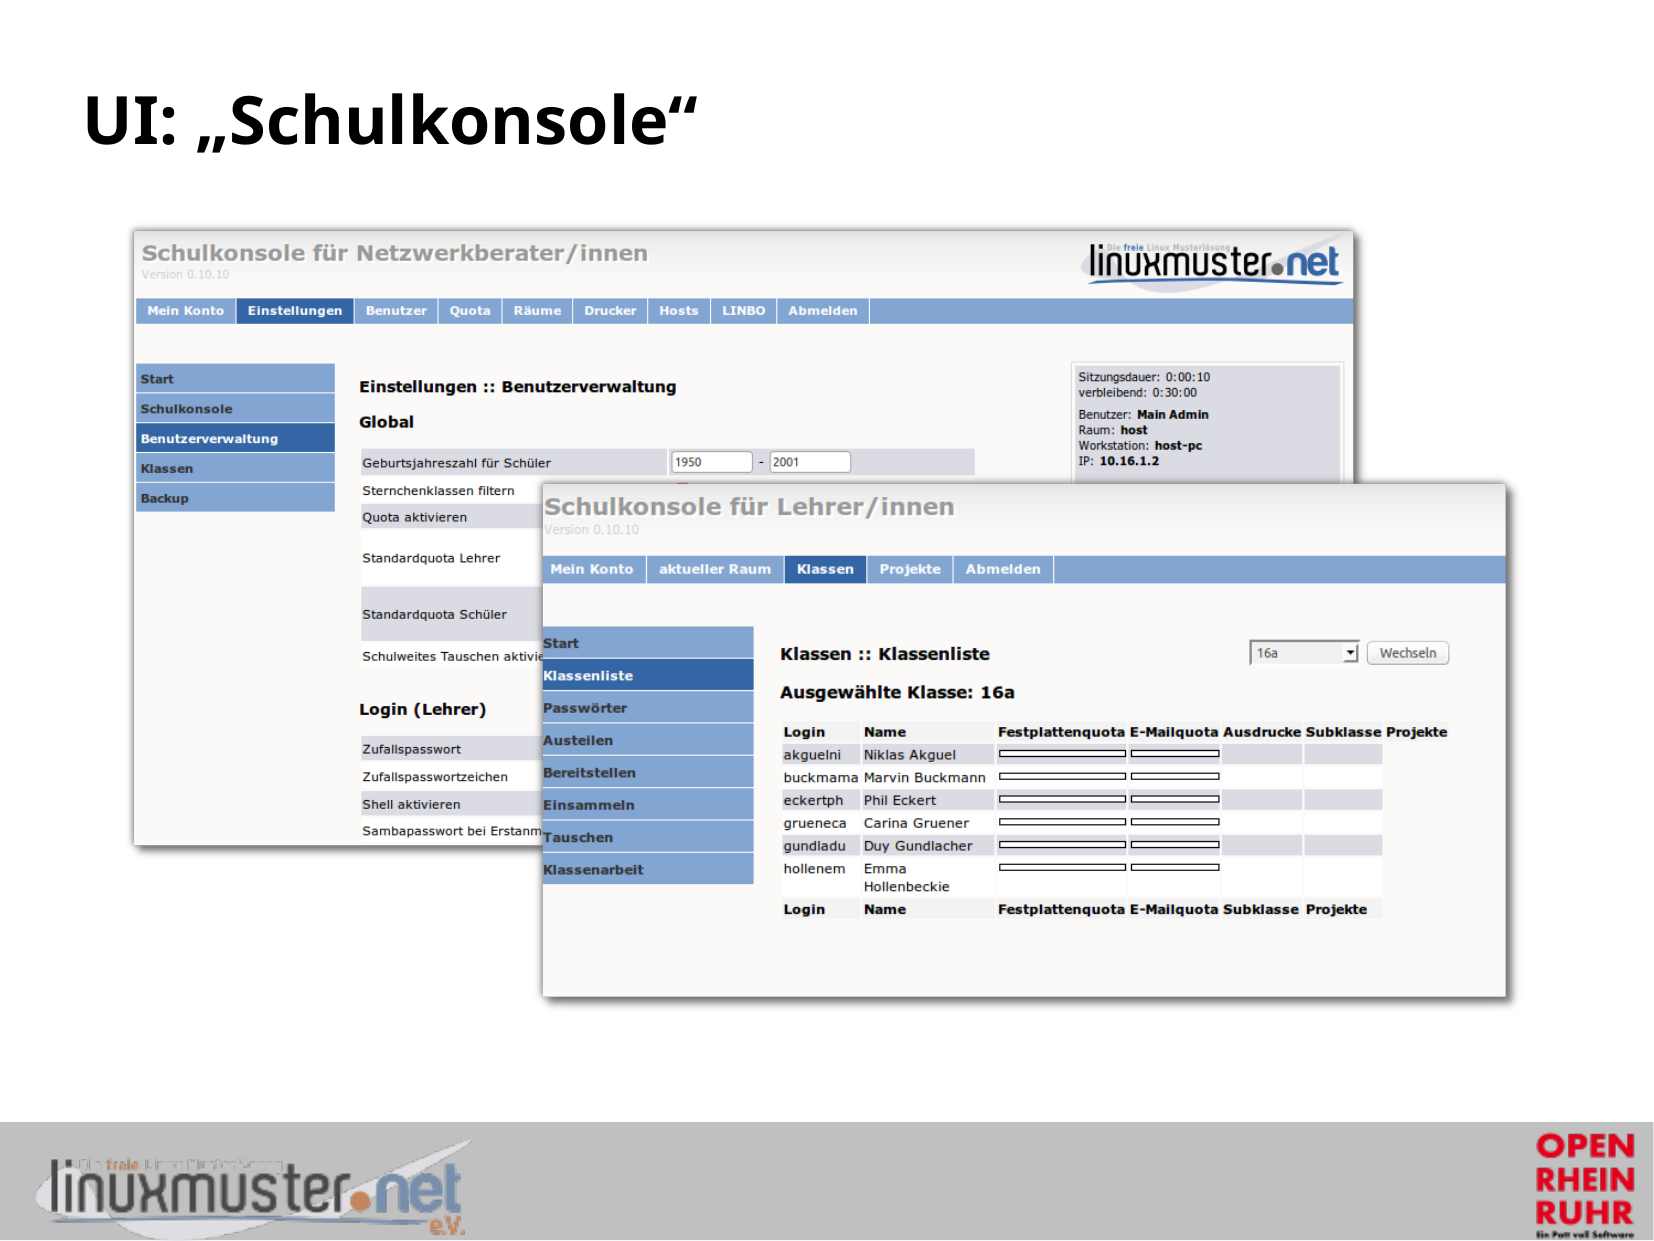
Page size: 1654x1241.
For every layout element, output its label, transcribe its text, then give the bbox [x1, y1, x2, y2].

picture [123, 220, 1525, 1016]
picture [1535, 1131, 1636, 1241]
picture [36, 1140, 473, 1241]
title UI: „Schulkonsole“ [82, 49, 1571, 189]
